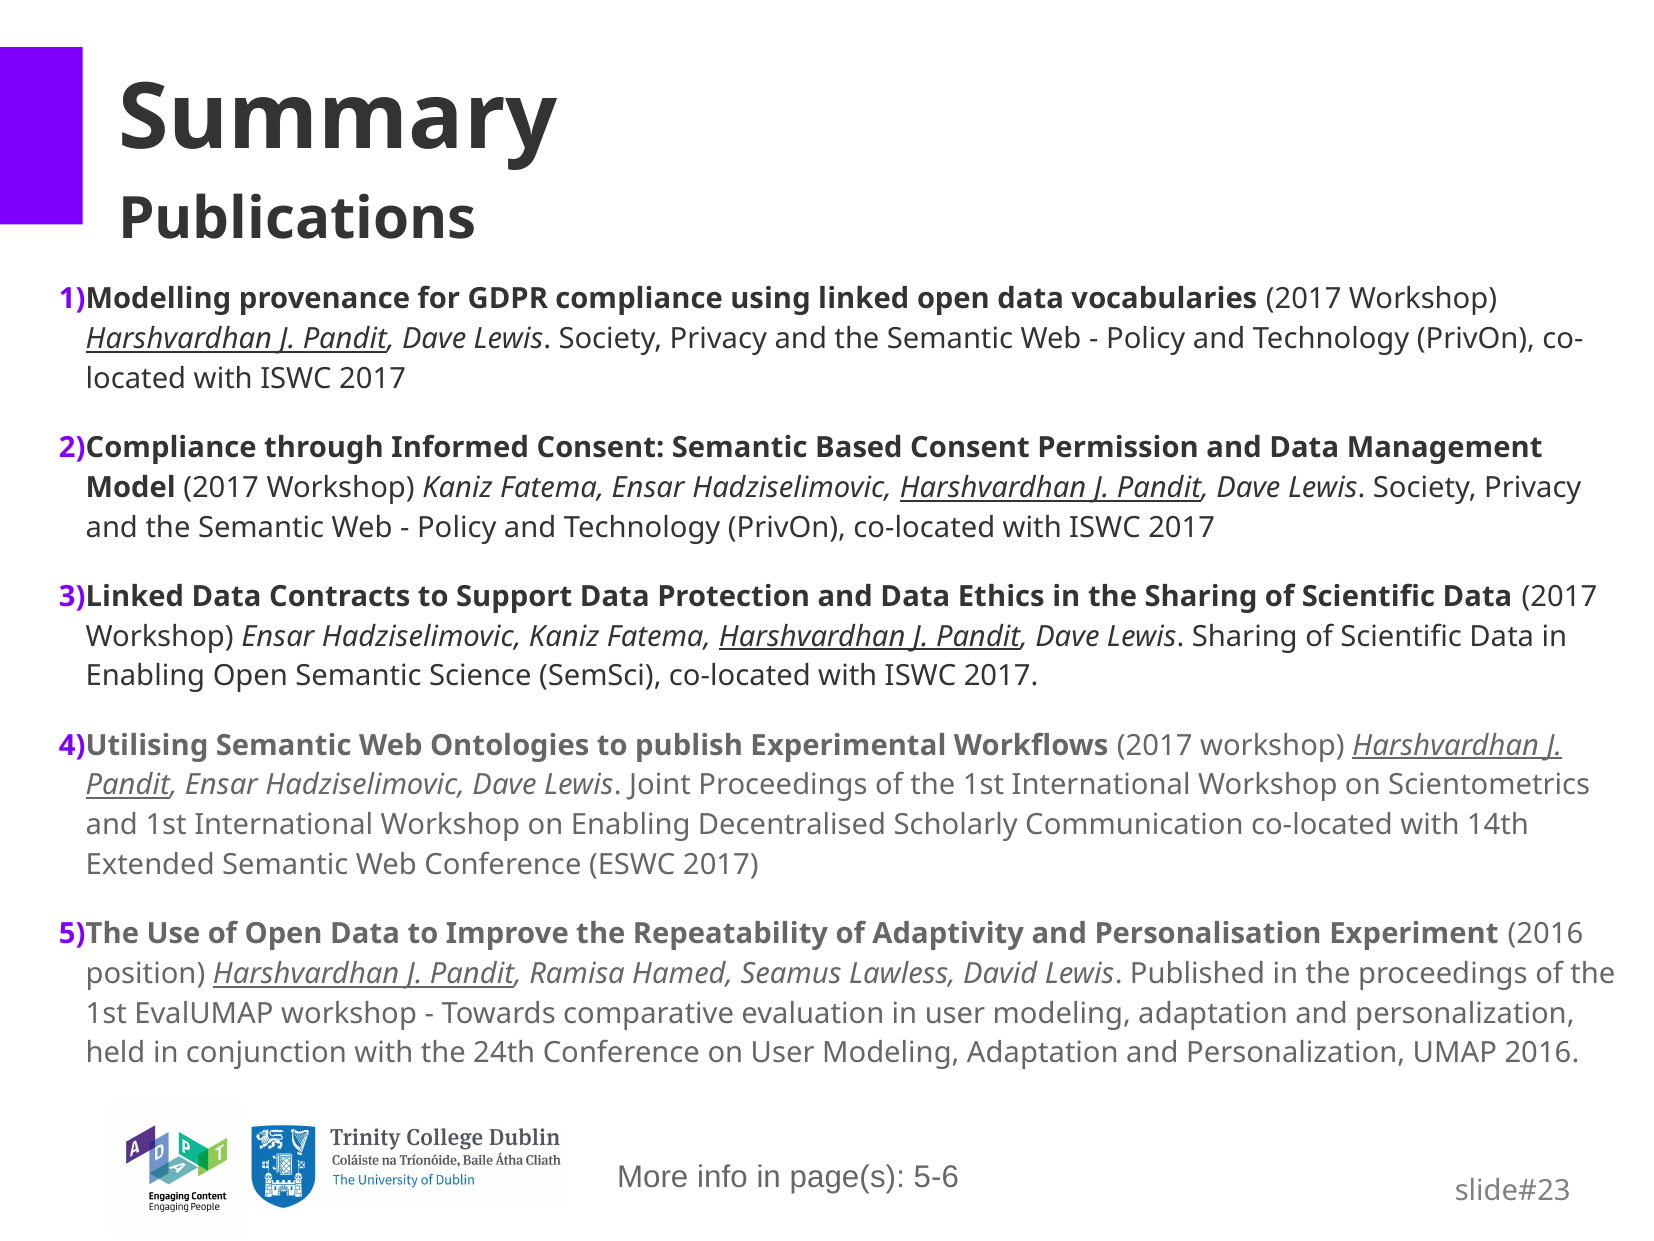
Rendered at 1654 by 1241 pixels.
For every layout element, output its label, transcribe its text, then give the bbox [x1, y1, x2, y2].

list Modelling provenance for GDPR compliance using linked open data vocabularies (2017 Workshop) Harshvardhan J. Pandit, Dave Lewis. Society, Privacy and the Semantic Web - Policy and Technology (PrivOn), co-located with ISWC 2017 Compliance through Informed Consent: Semantic Based Consent Permission and Data Management Model (2017 Workshop) Kaniz Fatema, Ensar Hadziselimovic, Harshvardhan J. Pandit, Dave Lewis. Society, Privacy and the Semantic Web - Policy and Technology (PrivOn), co-located with ISWC 2017 Linked Data Contracts to Support Data Protection and Data Ethics in the Sharing of Scientific Data (2017 Workshop) Ensar Hadziselimovic, Kaniz Fatema, Harshvardhan J. Pandit, Dave Lewis. Sharing of Scientific Data in Enabling Open Semantic Science (SemSci), co-located with ISWC 2017. Utilising Semantic Web Ontologies to publish Experimental Workflows (2017 workshop) Harshvardhan J. Pandit, Ensar Hadziselimovic, Dave Lewis. Joint Proceedings of the 1st International Workshop on Scientometrics and 1st International Workshop on Enabling Decentralised Scholarly Communication co-located with 14th Extended Semantic Web Conference (ESWC 2017) The Use of Open Data to Improve the Repeatability of Adaptivity and Personalisation Experiment (2016 position) Harshvardhan J. Pandit, Ramisa Hamed, Seamus Lawless, David Lewis. Published in the proceedings of the 1st EvalUMAP workshop - Towards comparative evaluation in user modeling, adaptation and personalization, held in conjunction with the 24th Conference on User Modeling, Adaptation and Personalization, UMAP 2016. [47, 277, 1630, 997]
picture [106, 1098, 247, 1239]
picture [248, 1122, 564, 1211]
title Summary Publications [118, 49, 1571, 257]
text_box More info in page(s): 5-6 [602, 1151, 1418, 1202]
